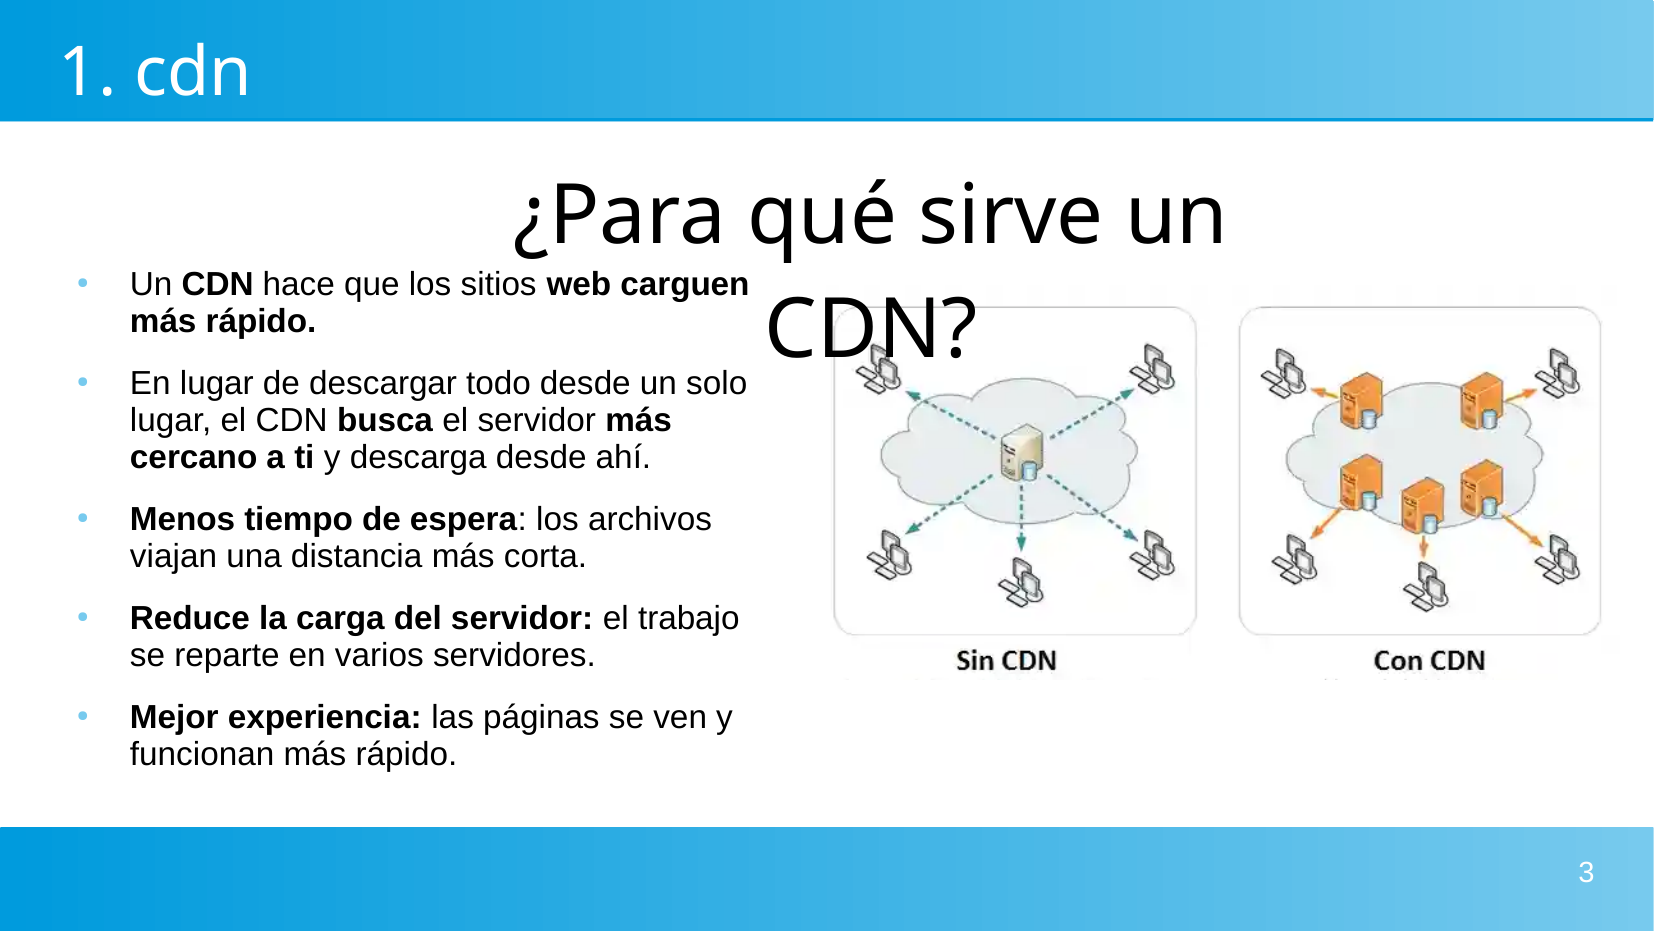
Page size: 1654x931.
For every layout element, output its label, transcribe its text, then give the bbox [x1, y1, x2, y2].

picture [833, 304, 865, 351]
list Un CDN hace que los sitios web carguen más rápido. En lugar de descargar todo desde un solo lugar, el CDN busca el servidor más cercano a ti y descarga desde ahí. Menos tiempo de espera: los archivos viajan una distancia más corta. Reduce la carga del servidor: el trabajo se reparte en varios servidores. Mejor experiencia: las páginas se ven y funcionan más rápido. [59, 265, 768, 532]
text_box ¿Para qué sirve un CDN? [383, 147, 1359, 216]
picture [826, 285, 1624, 680]
title 1. cdn [59, 29, 1595, 108]
